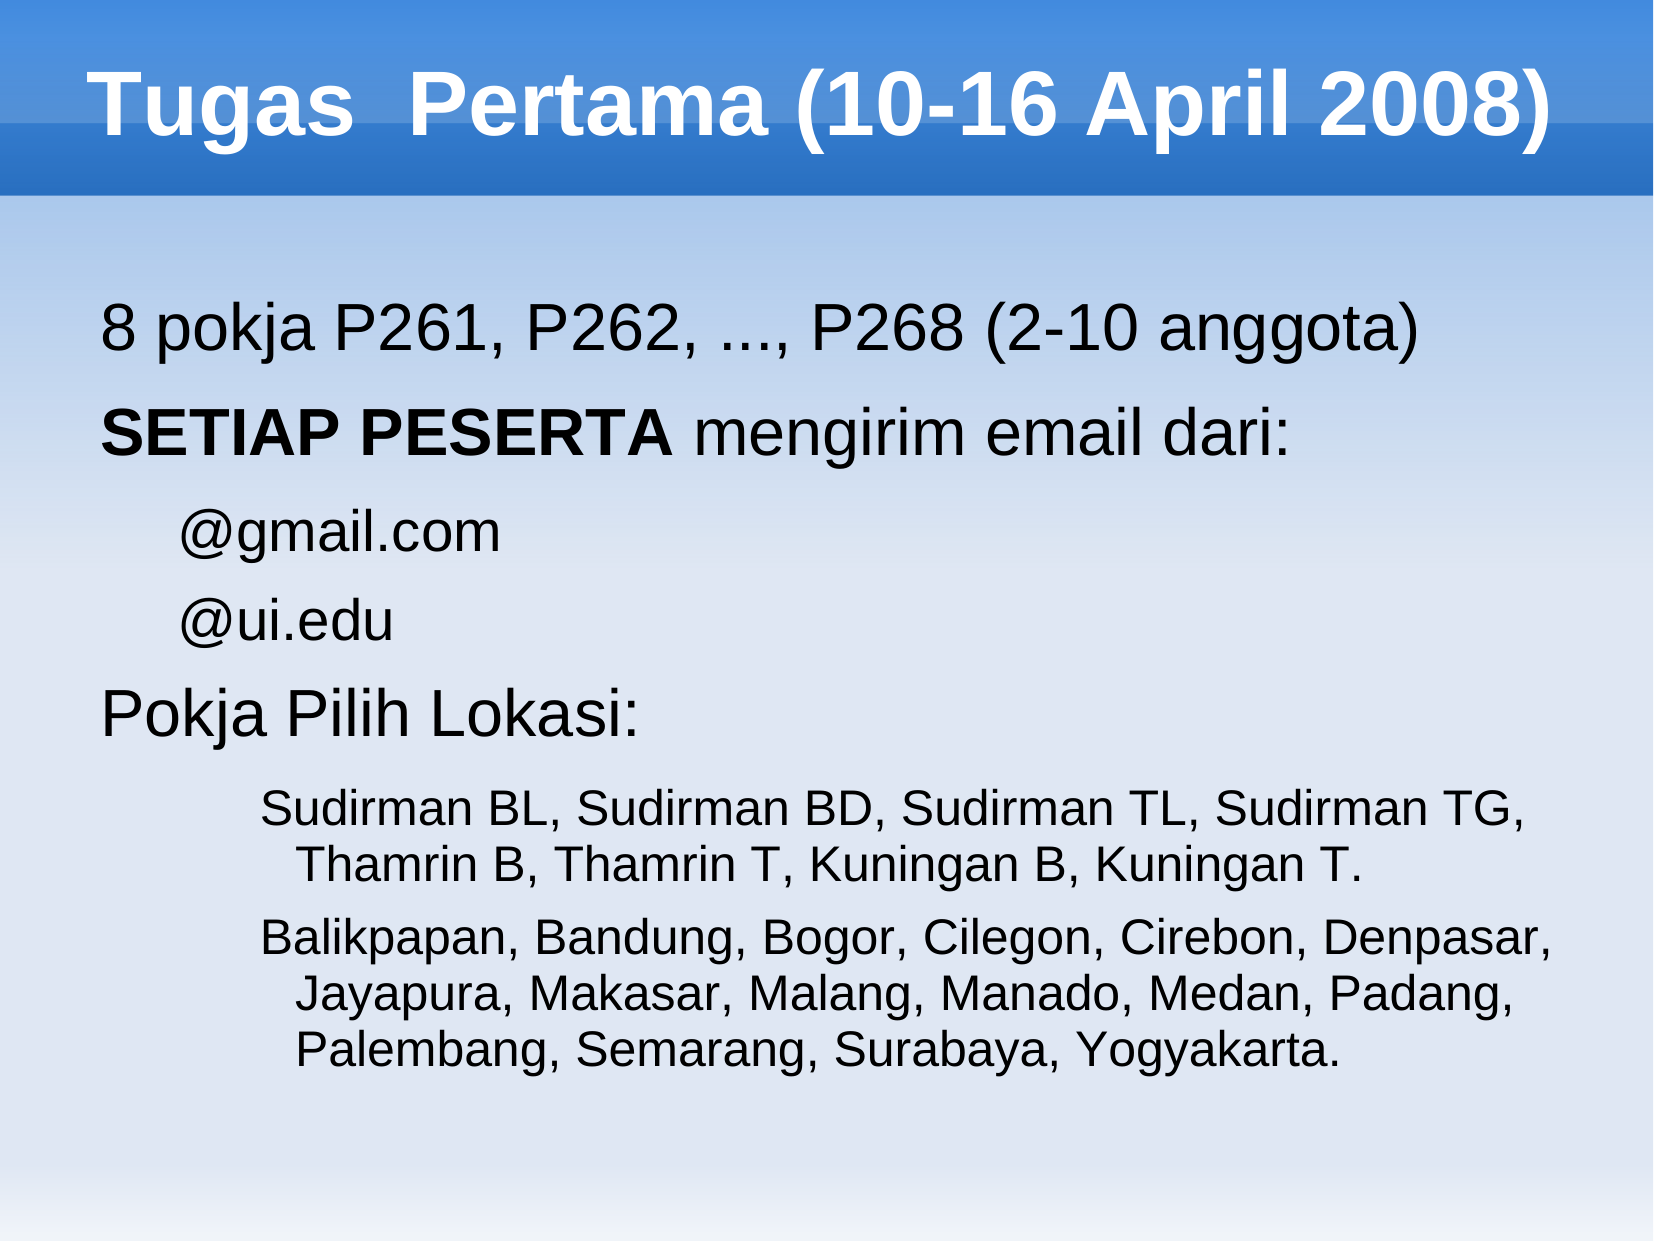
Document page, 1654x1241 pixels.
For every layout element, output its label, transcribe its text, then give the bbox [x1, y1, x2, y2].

picture [0, 0, 1654, 1241]
title Tugas Pertama (10-16 April 2008) [76, 7, 1565, 200]
list 8 pokja P261, P262, ..., P268 (2-10 anggota) SETIAP PESERTA mengirim email dari: @gmail.com @ui.edu Pokja Pilih Lokasi: Sudirman BL, Sudirman BD, Sudirman TL, Sudirman TG, Thamrin B, Thamrin T, Kuningan B, Kuningan T. Balikpapan, Bandung, Bogor, Cilegon, Cirebon, Denpasar, Jayapura, Makasar, Malang, Manado, Medan, Padang, Palembang, Semarang, Surabaya, Yogyakarta. [82, 290, 1571, 1095]
